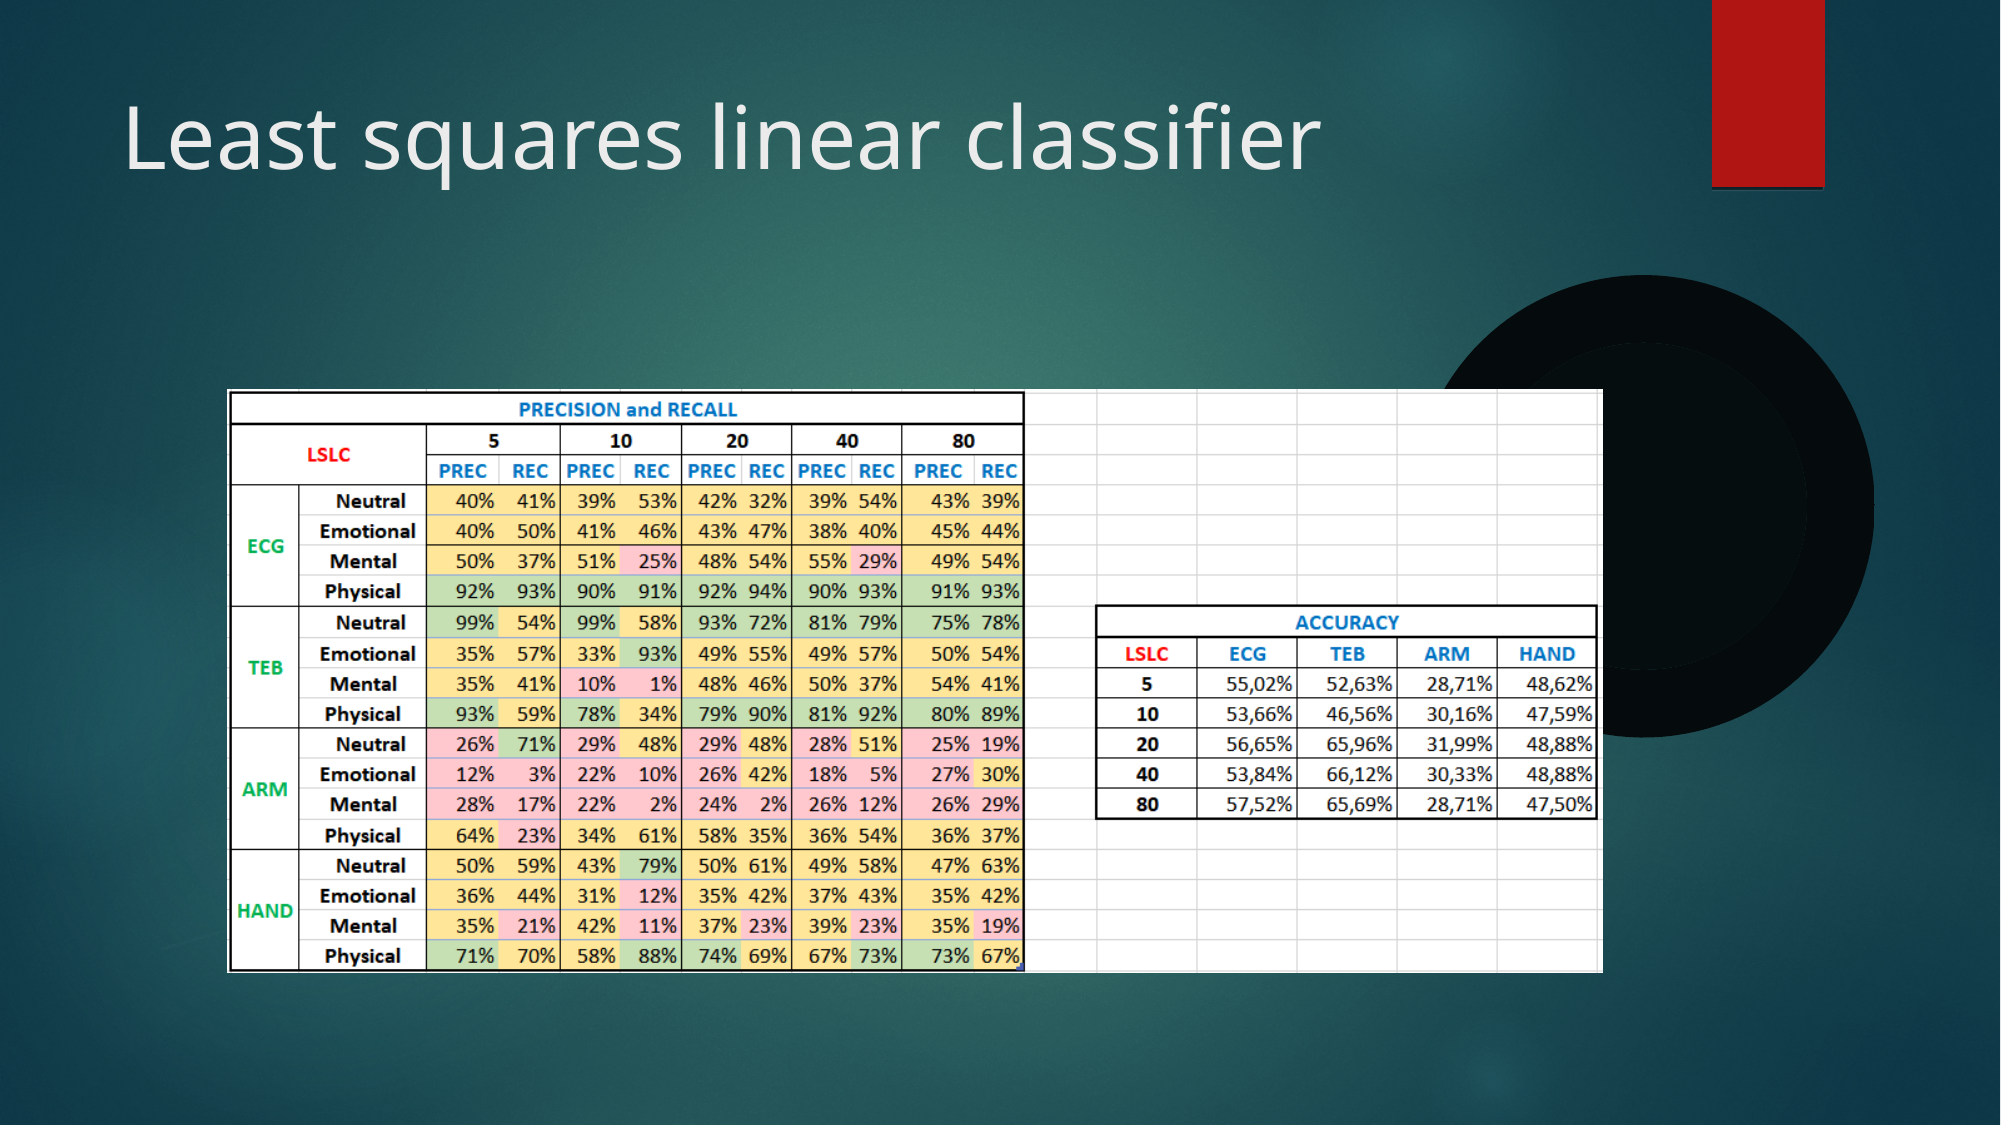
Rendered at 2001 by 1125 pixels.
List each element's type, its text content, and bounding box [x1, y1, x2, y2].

title Least squares linear classifier [106, 74, 1649, 305]
picture [227, 389, 1603, 973]
